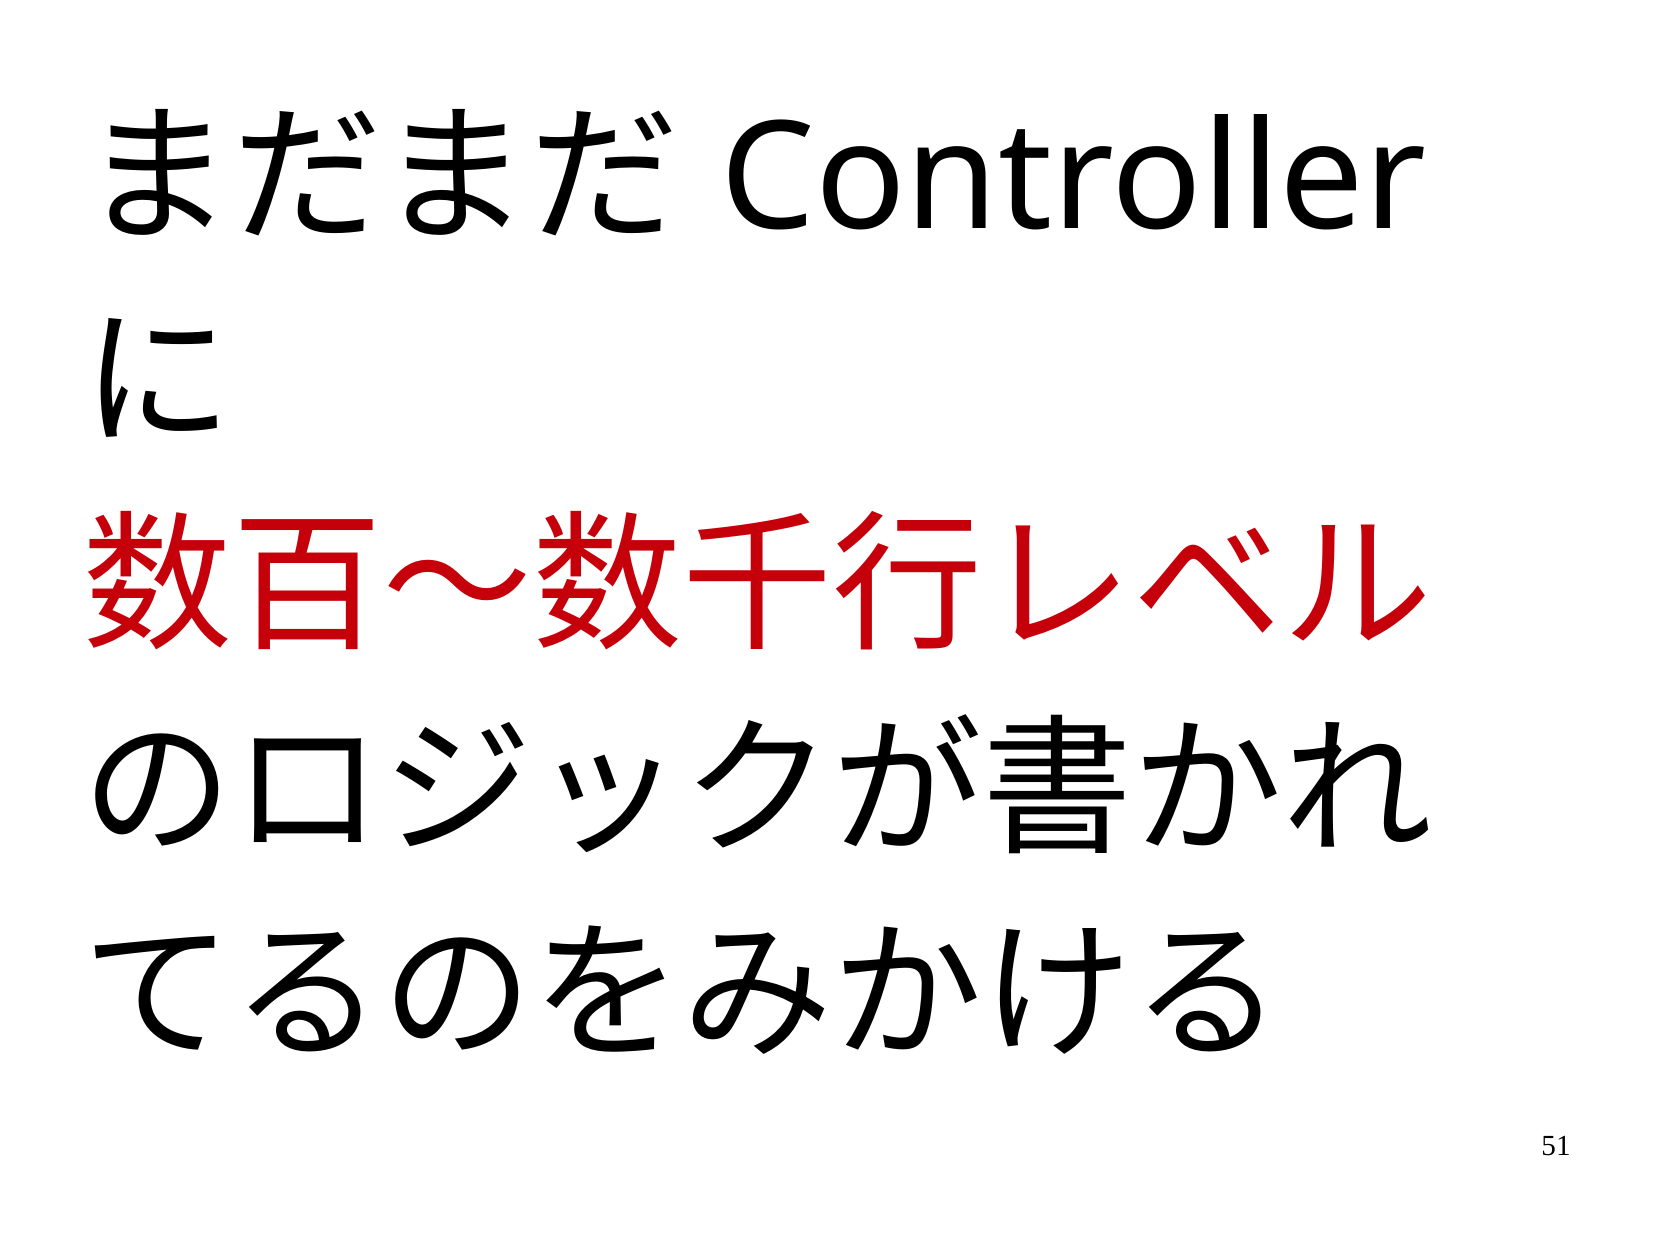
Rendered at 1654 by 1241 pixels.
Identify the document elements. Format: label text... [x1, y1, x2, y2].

subtitle まだまだControllerに 数百〜数千行レベルのロジックが書かれてるのをみかける [82, 56, 1571, 1102]
